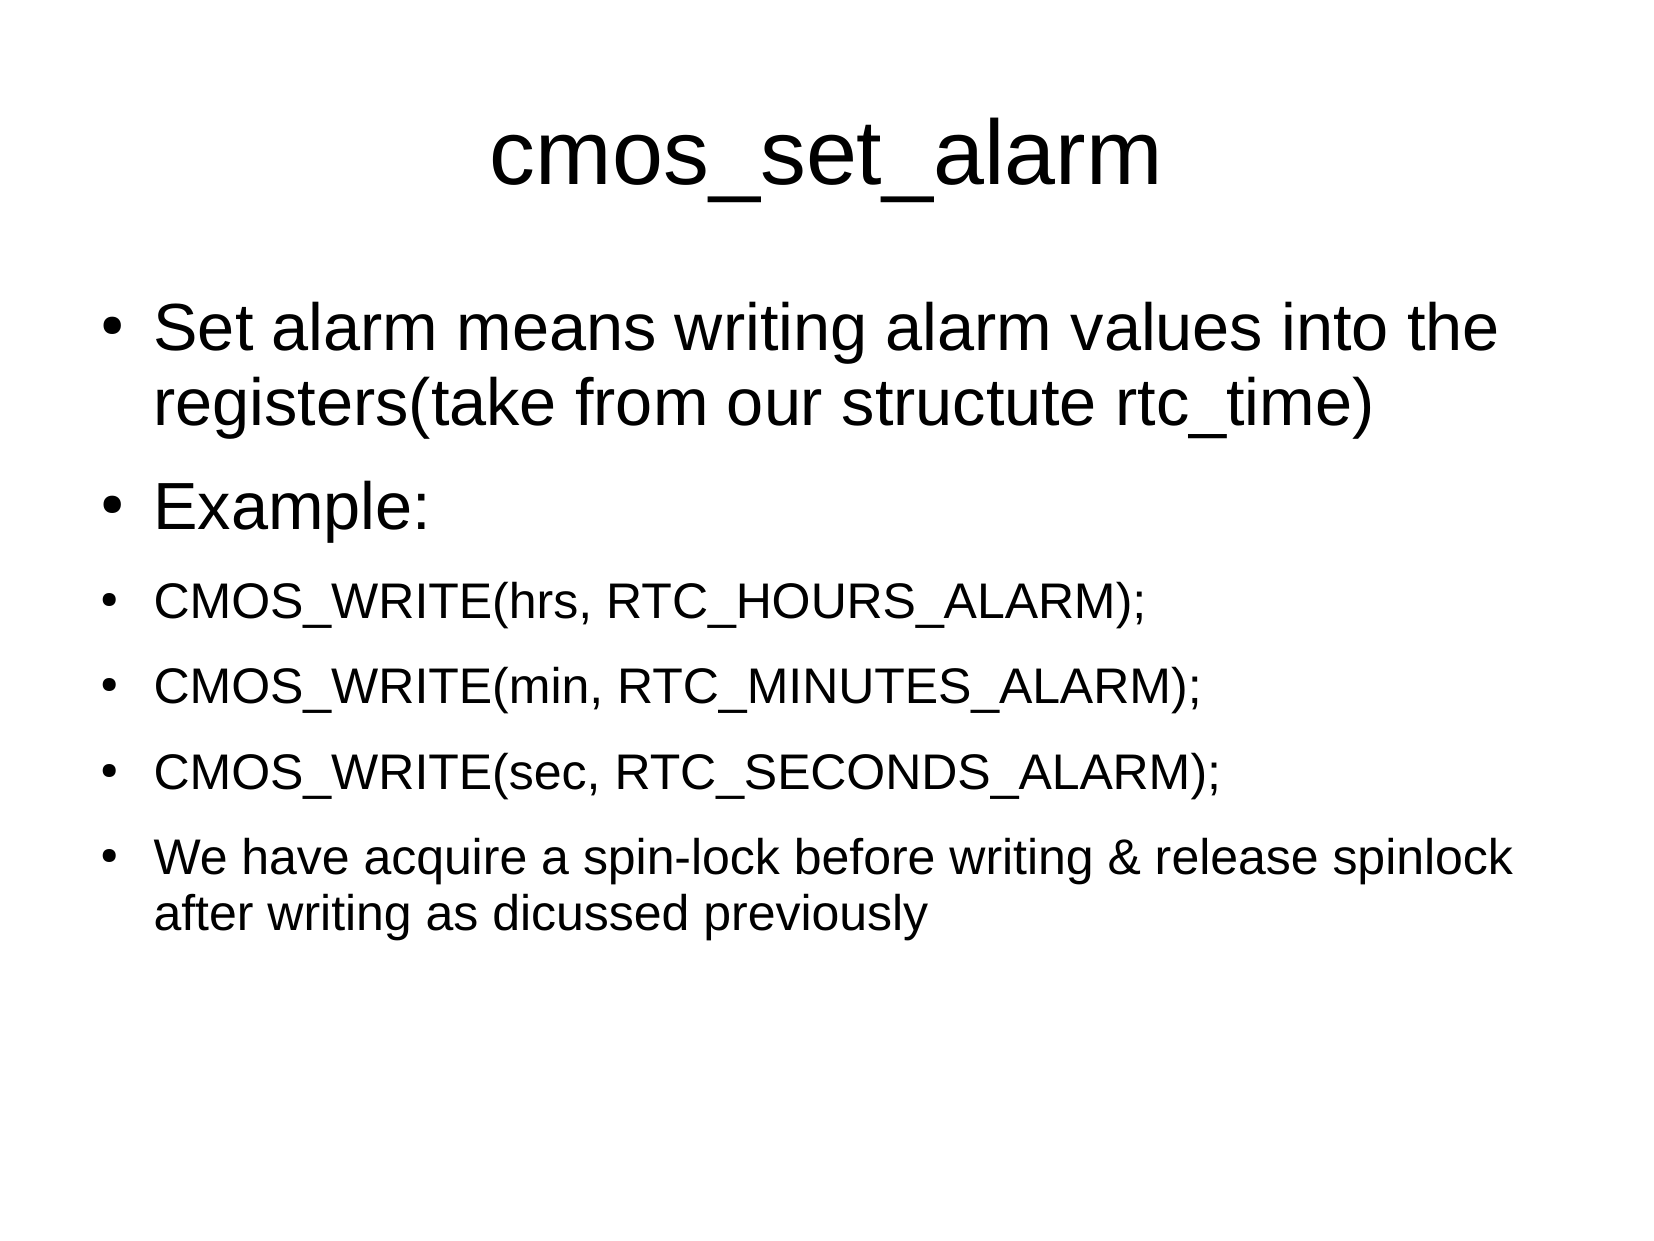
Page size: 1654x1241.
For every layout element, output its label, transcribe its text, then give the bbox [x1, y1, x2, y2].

title cmos_set_alarm [82, 49, 1571, 257]
list Set alarm means writing alarm values into the registers(take from our structute rtc_time) Example: CMOS_WRITE(hrs, RTC_HOURS_ALARM); CMOS_WRITE(min, RTC_MINUTES_ALARM); CMOS_WRITE(sec, RTC_SECONDS_ALARM); We have acquire a spin-lock before writing & release spinlock after writing as dicussed previously [82, 290, 1571, 1010]
